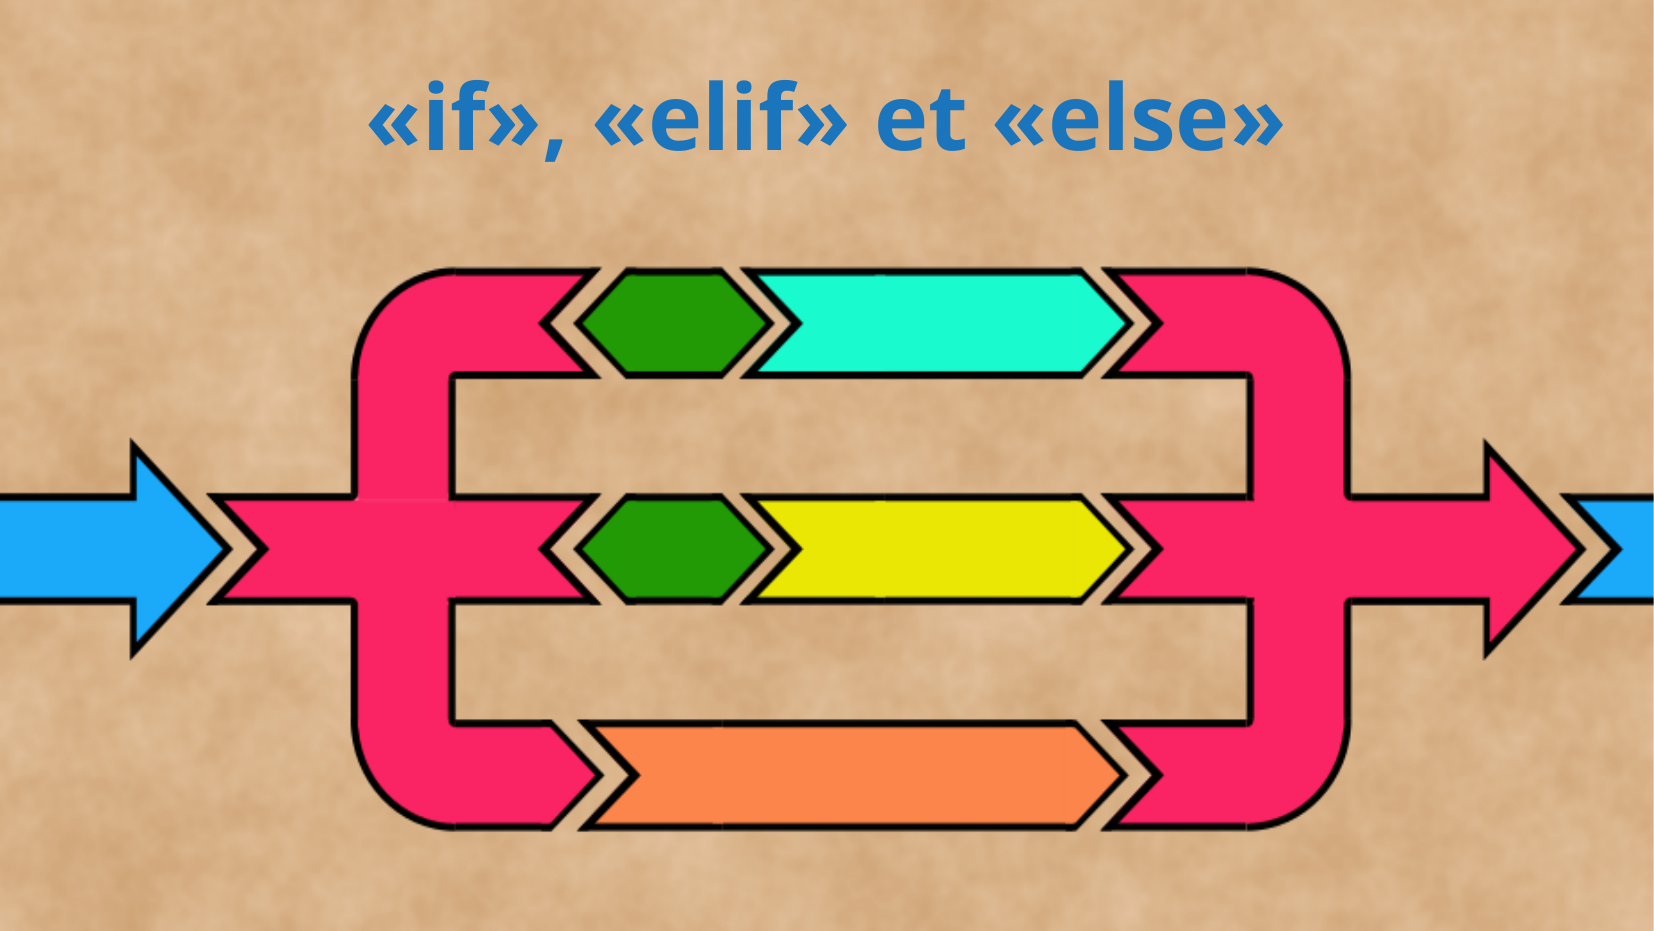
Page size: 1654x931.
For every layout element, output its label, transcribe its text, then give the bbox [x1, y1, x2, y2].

title «if», «elif» et «else» [82, 37, 1571, 193]
picture [0, 0, 1654, 931]
